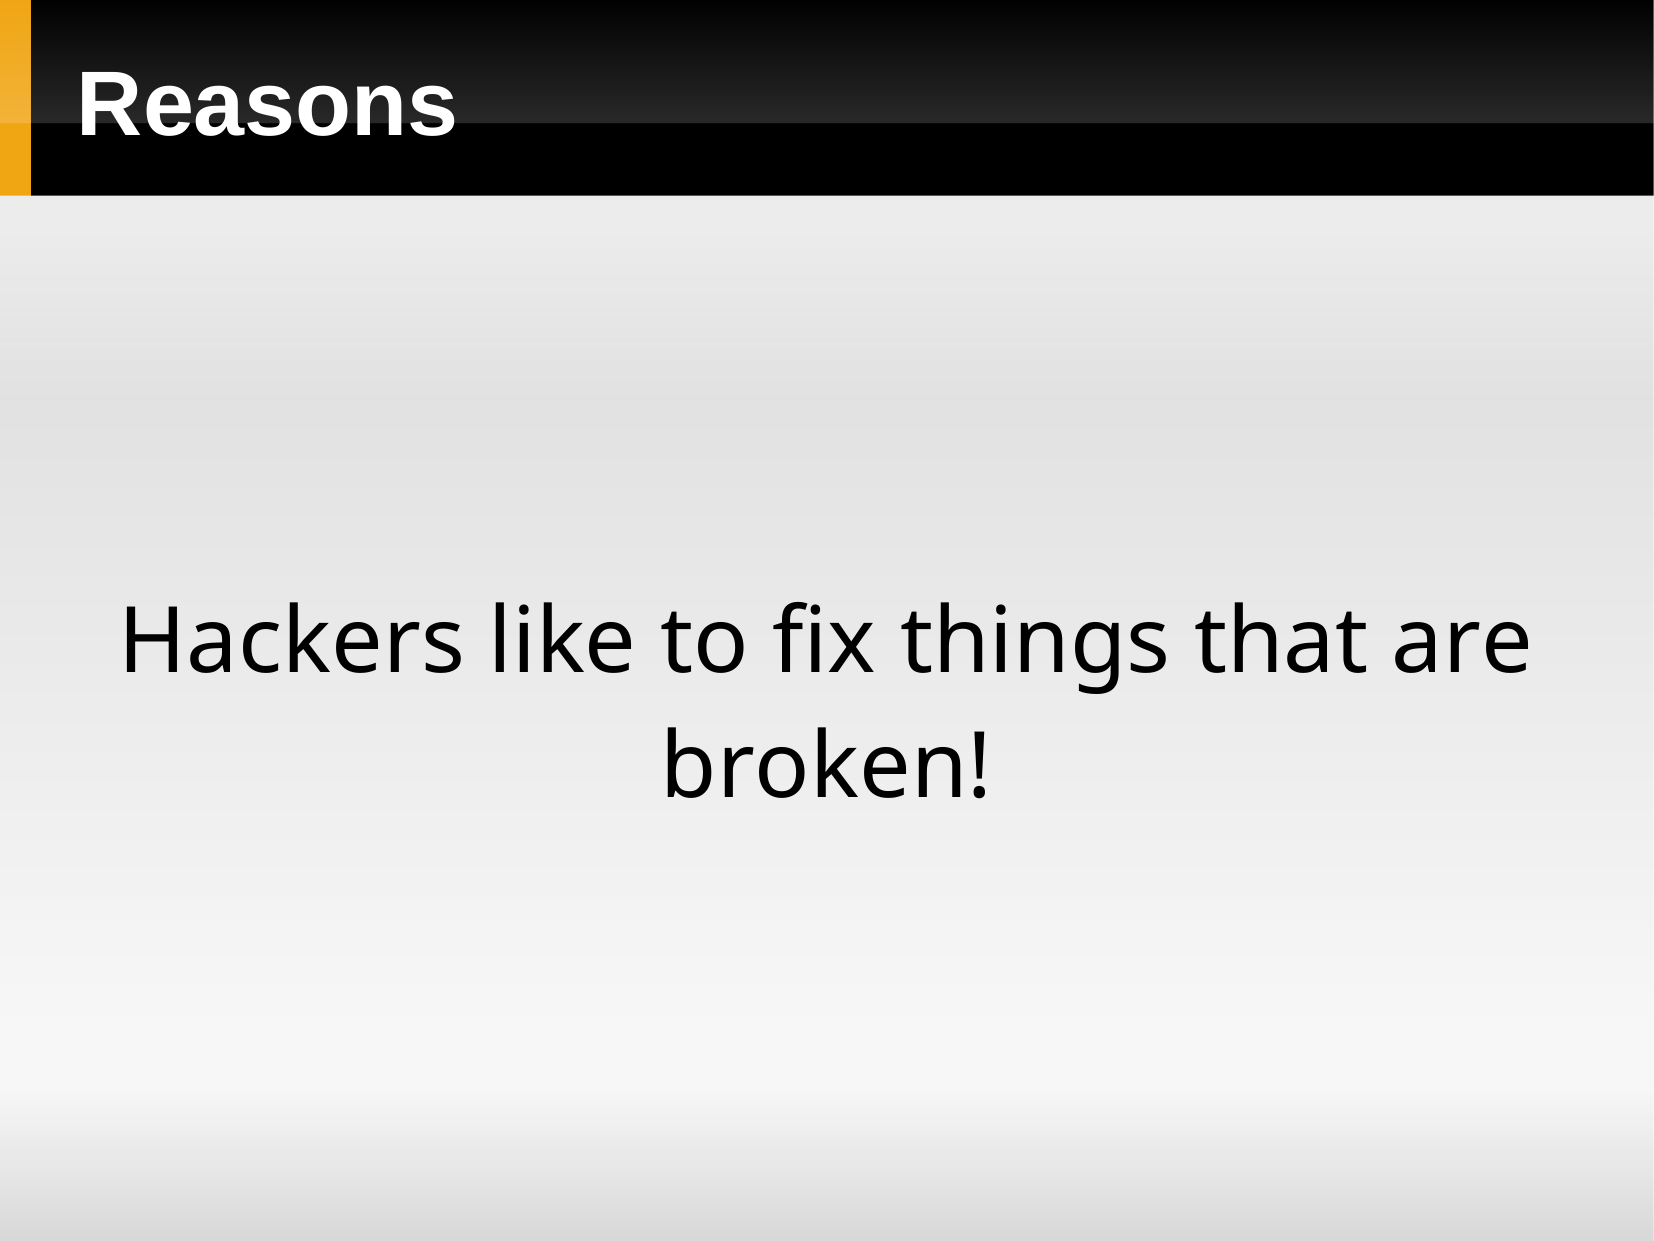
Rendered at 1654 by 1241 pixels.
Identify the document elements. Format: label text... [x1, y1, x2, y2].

subtitle Hackers like to fix things that are broken! [82, 290, 1571, 1109]
picture [0, 0, 1654, 1241]
title Reasons [76, 7, 1565, 200]
